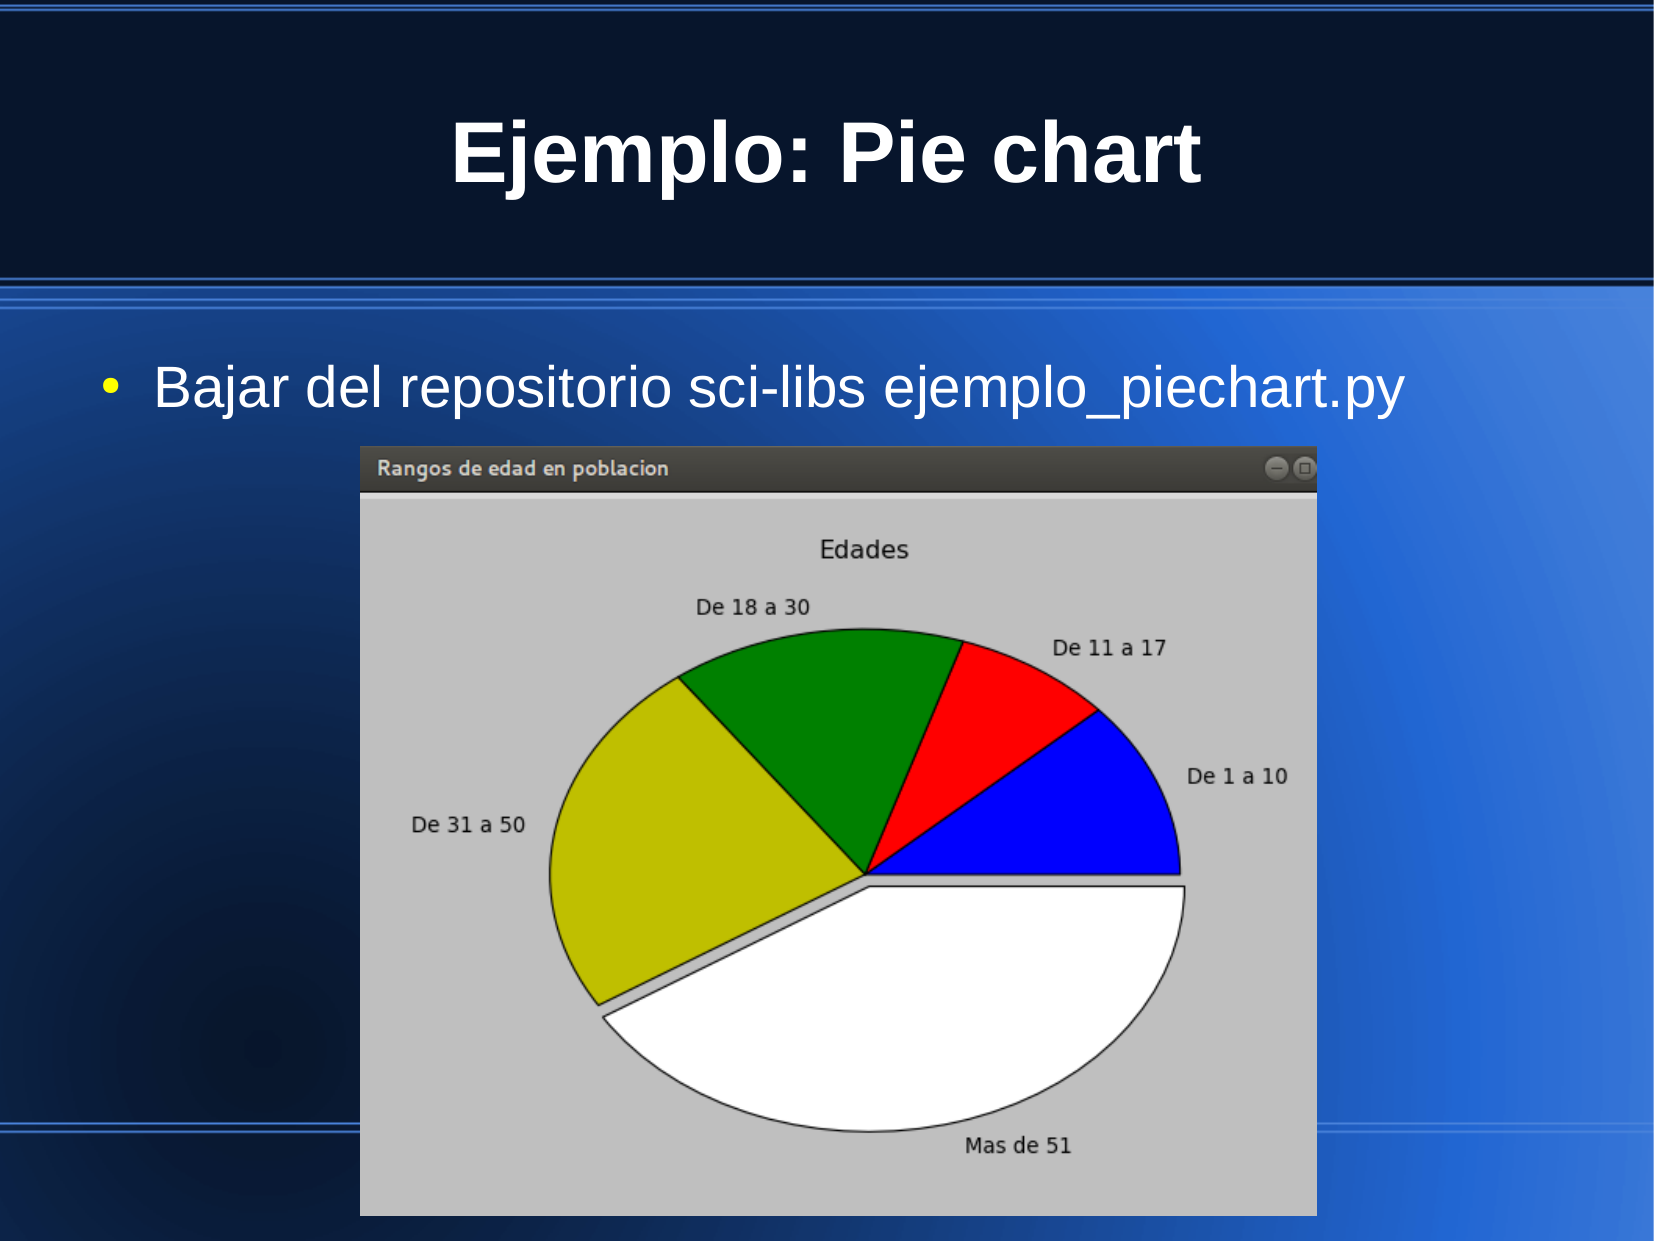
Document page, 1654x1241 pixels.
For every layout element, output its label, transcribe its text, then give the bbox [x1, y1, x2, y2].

title Ejemplo: Pie chart [82, 49, 1571, 257]
list Bajar del repositorio sci-libs ejemplo_piechart.py [82, 355, 1571, 1075]
picture [0, 0, 1654, 1241]
